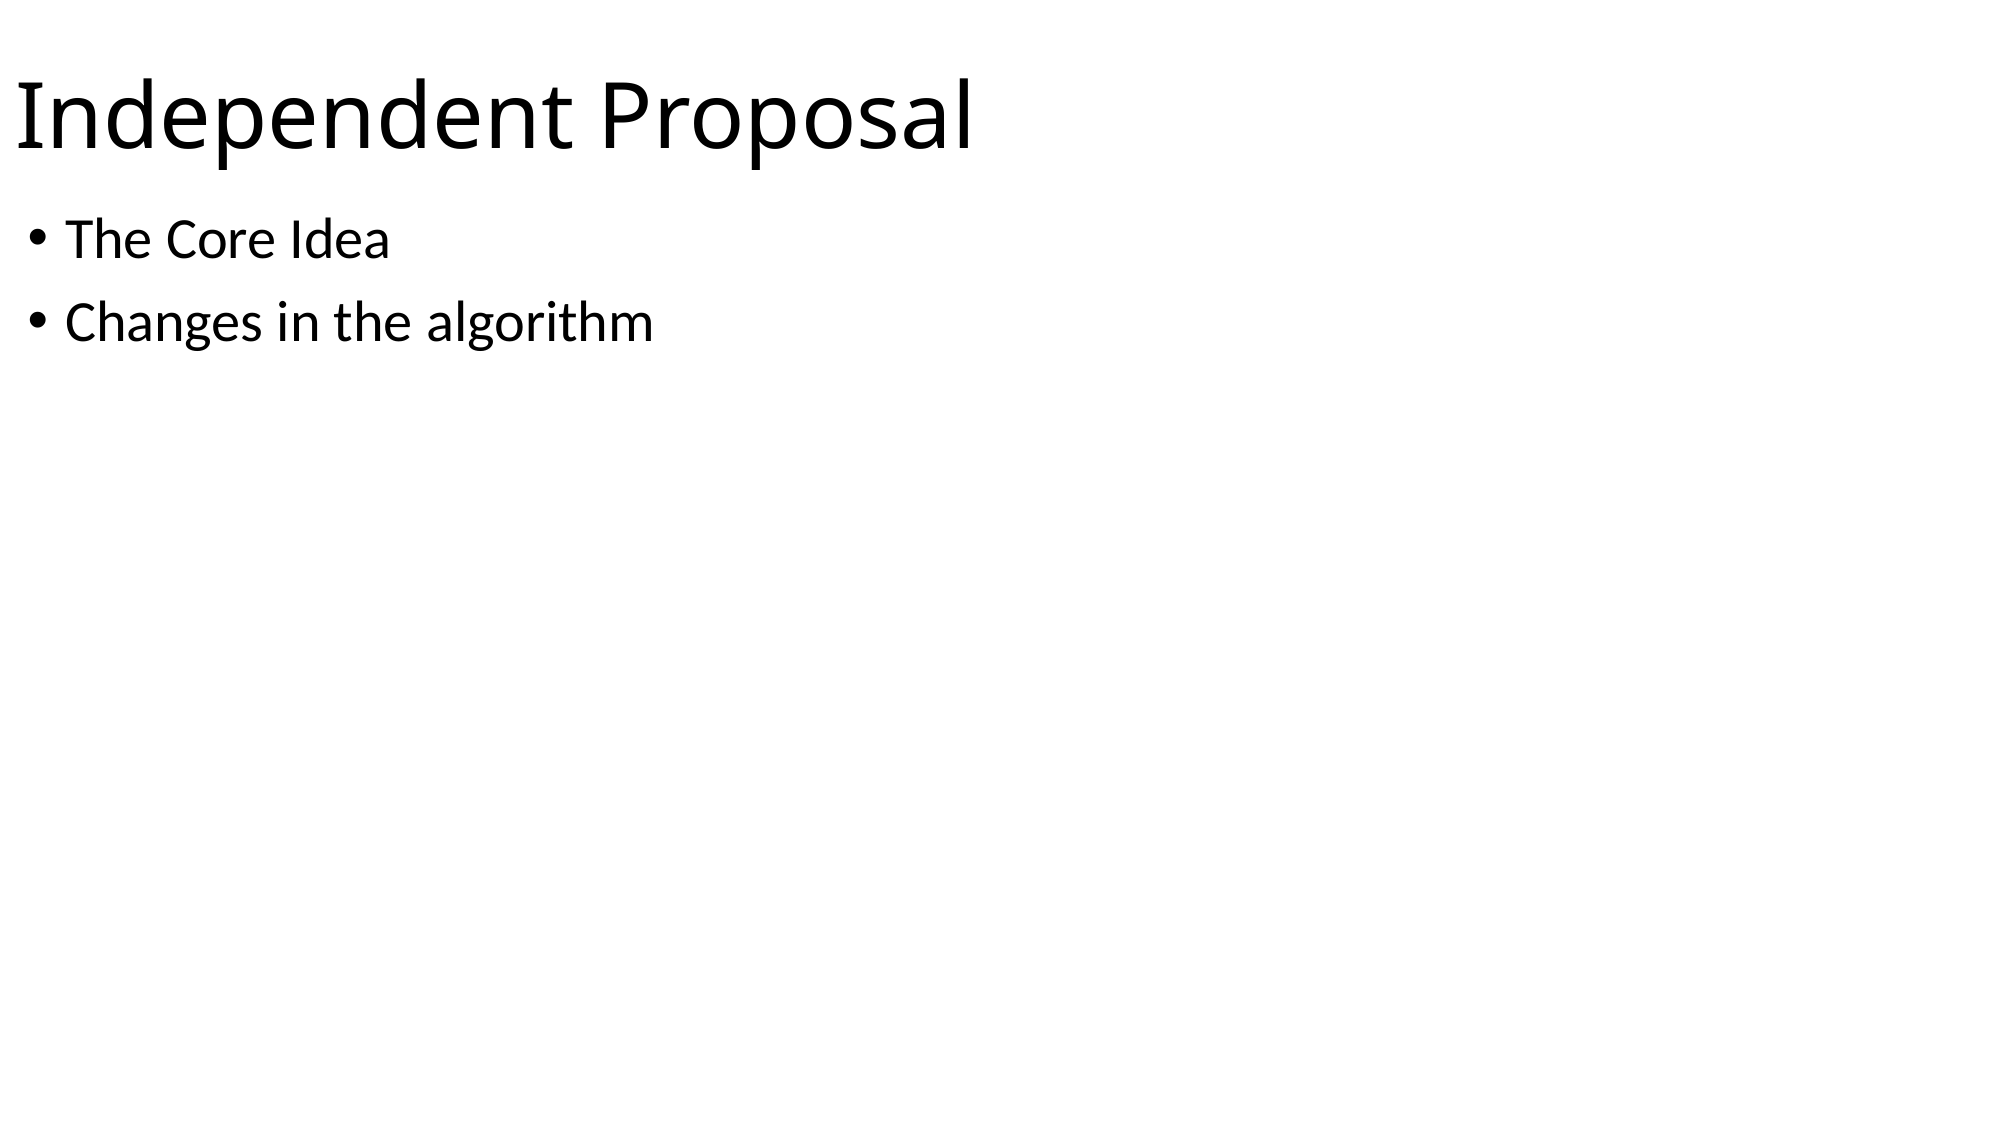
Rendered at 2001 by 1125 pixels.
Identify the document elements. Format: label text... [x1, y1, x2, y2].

title Independent Proposal [0, 10, 1726, 228]
list The Core Idea Changes in the algorithm [12, 200, 1738, 915]
